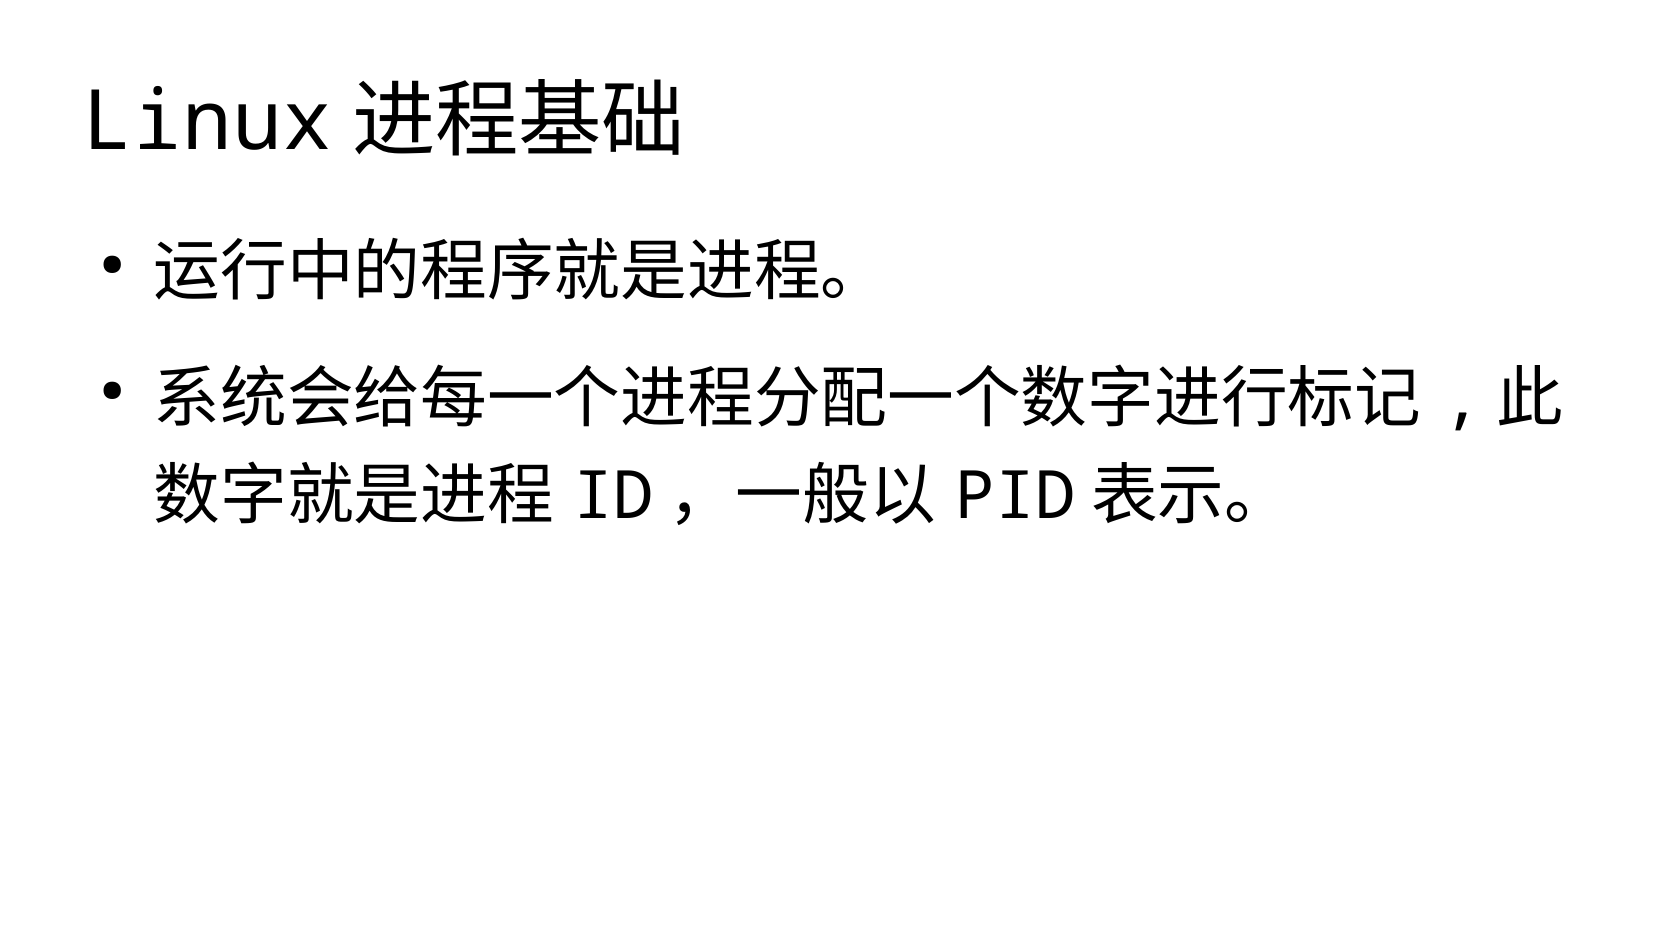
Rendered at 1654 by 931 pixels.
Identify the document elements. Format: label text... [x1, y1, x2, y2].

list 运行中的程序就是进程。 系统会给每一个进程分配一个数字进行标记,此数字就是进程ID，一般以PID表示。 [82, 217, 1571, 758]
title Linux进程基础 [82, 37, 1571, 189]
